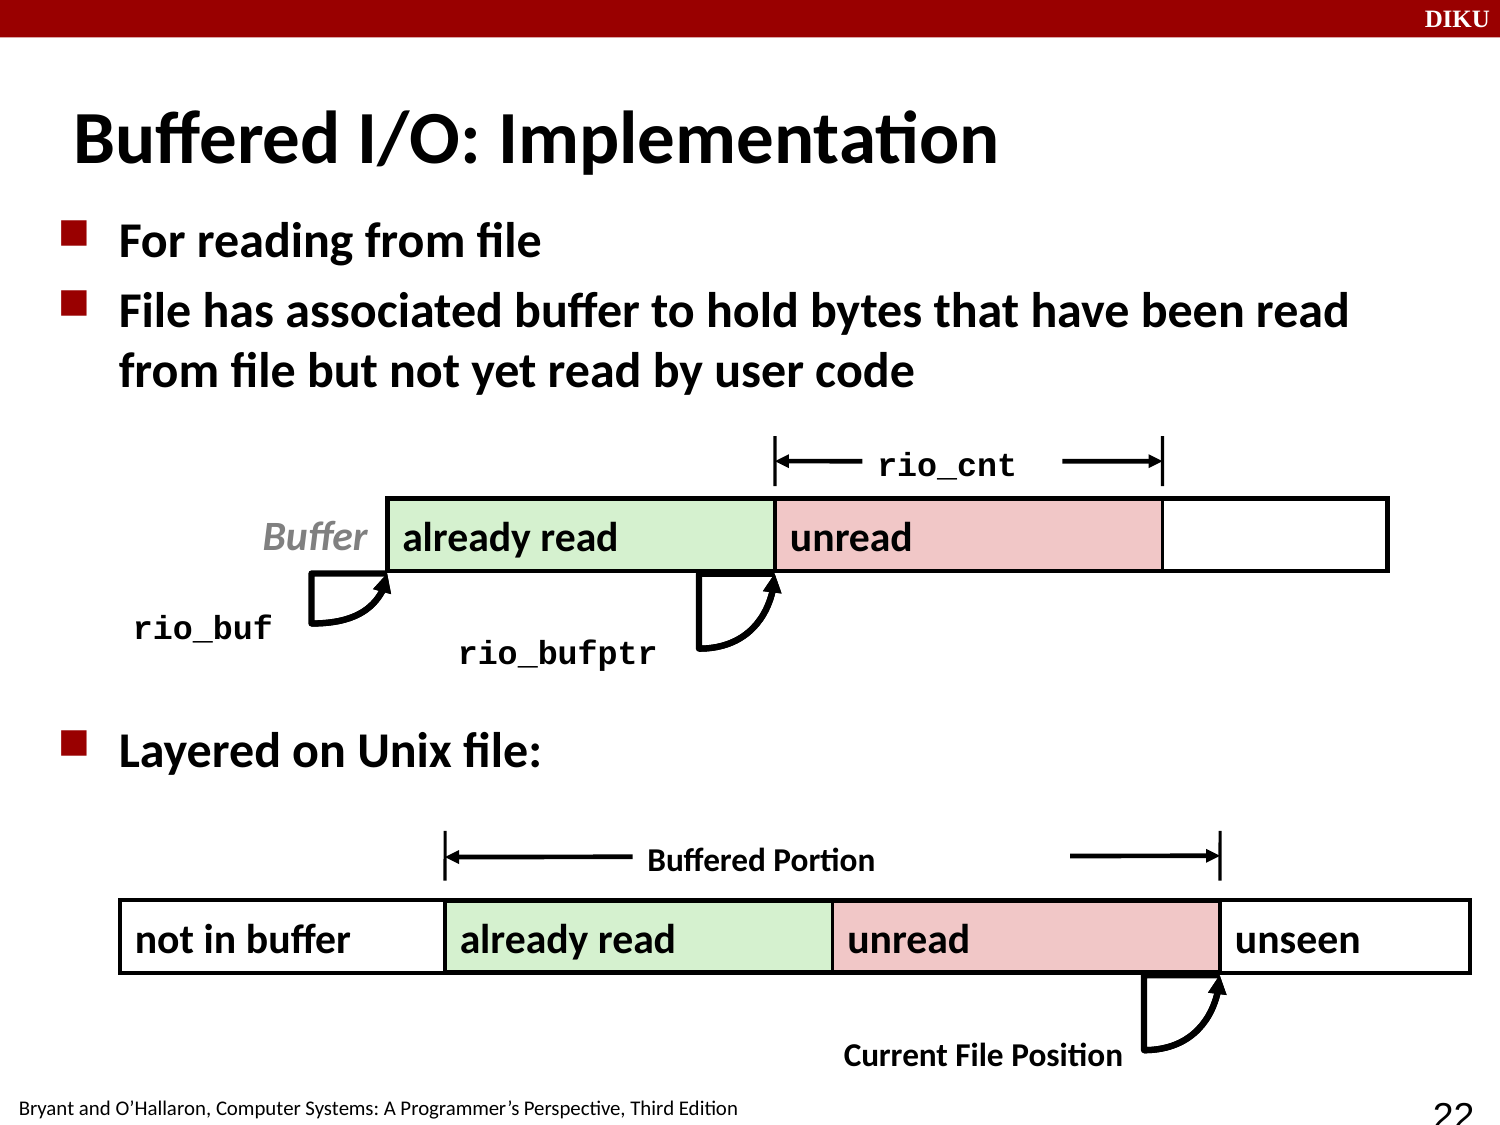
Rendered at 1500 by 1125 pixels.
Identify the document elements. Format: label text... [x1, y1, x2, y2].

text_box Buffered I/O: Implementation [58, 71, 1304, 197]
text_box Current File Position [713, 1025, 1139, 1080]
text_box not in buffer [120, 900, 445, 973]
text_box unseen [1219, 900, 1470, 973]
text_box already read [445, 903, 833, 970]
text_box Buffered Portion [632, 830, 1070, 886]
text_box Buffer [247, 501, 383, 567]
text_box rio_cnt [862, 436, 1063, 491]
text_box rio_bufptr [443, 623, 706, 679]
text_box unread [833, 903, 1219, 970]
text_box For reading from file File has associated buffer to hold bytes that have been read from file but not yet read by user code Layered on Unix file: [47, 200, 1411, 850]
text_box rio_buf [118, 598, 289, 654]
text_box already read [390, 501, 775, 569]
